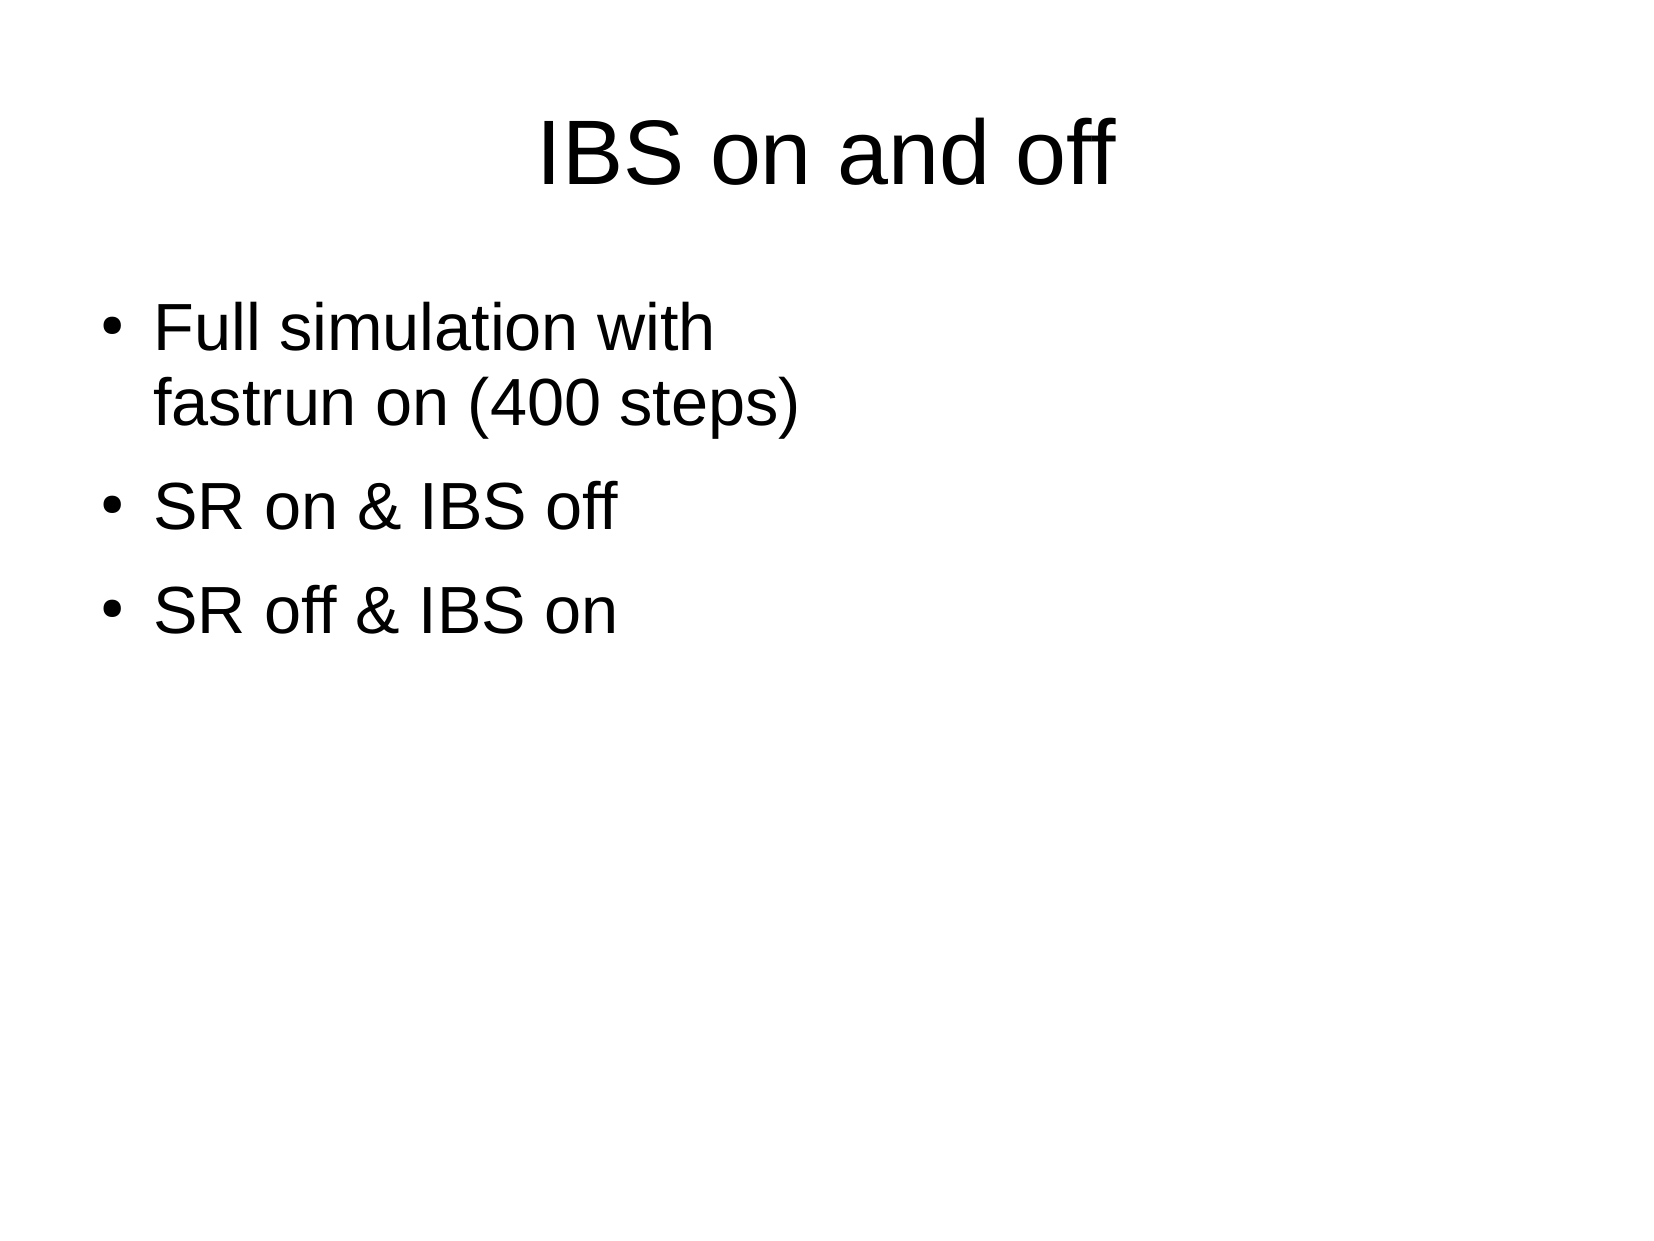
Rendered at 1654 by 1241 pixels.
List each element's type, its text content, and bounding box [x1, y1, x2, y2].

list Full simulation with fastrun on (400 steps) SR on & IBS off SR off & IBS on [82, 290, 809, 1010]
title IBS on and off [82, 49, 1571, 257]
